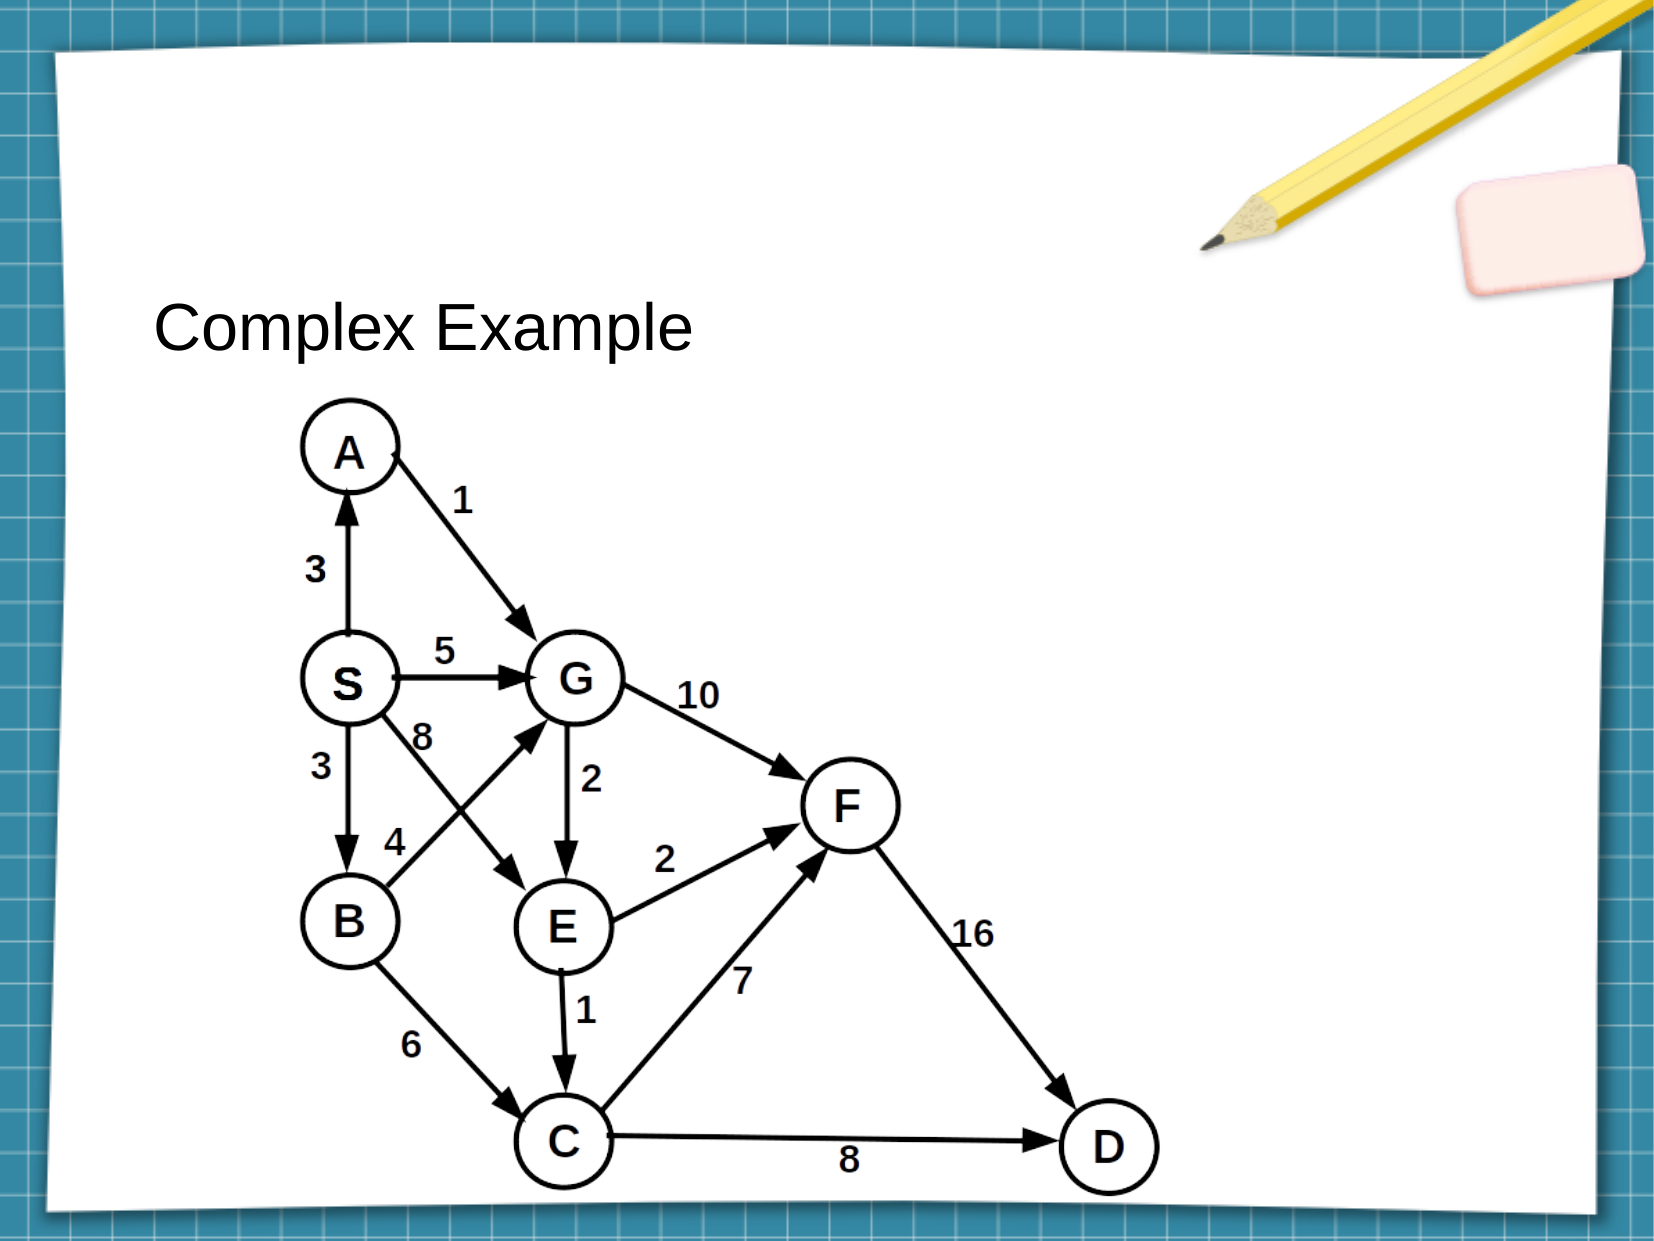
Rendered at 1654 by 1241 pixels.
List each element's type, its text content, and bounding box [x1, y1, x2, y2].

list Complex Example [82, 290, 184, 1010]
picture [0, 0, 1654, 1241]
